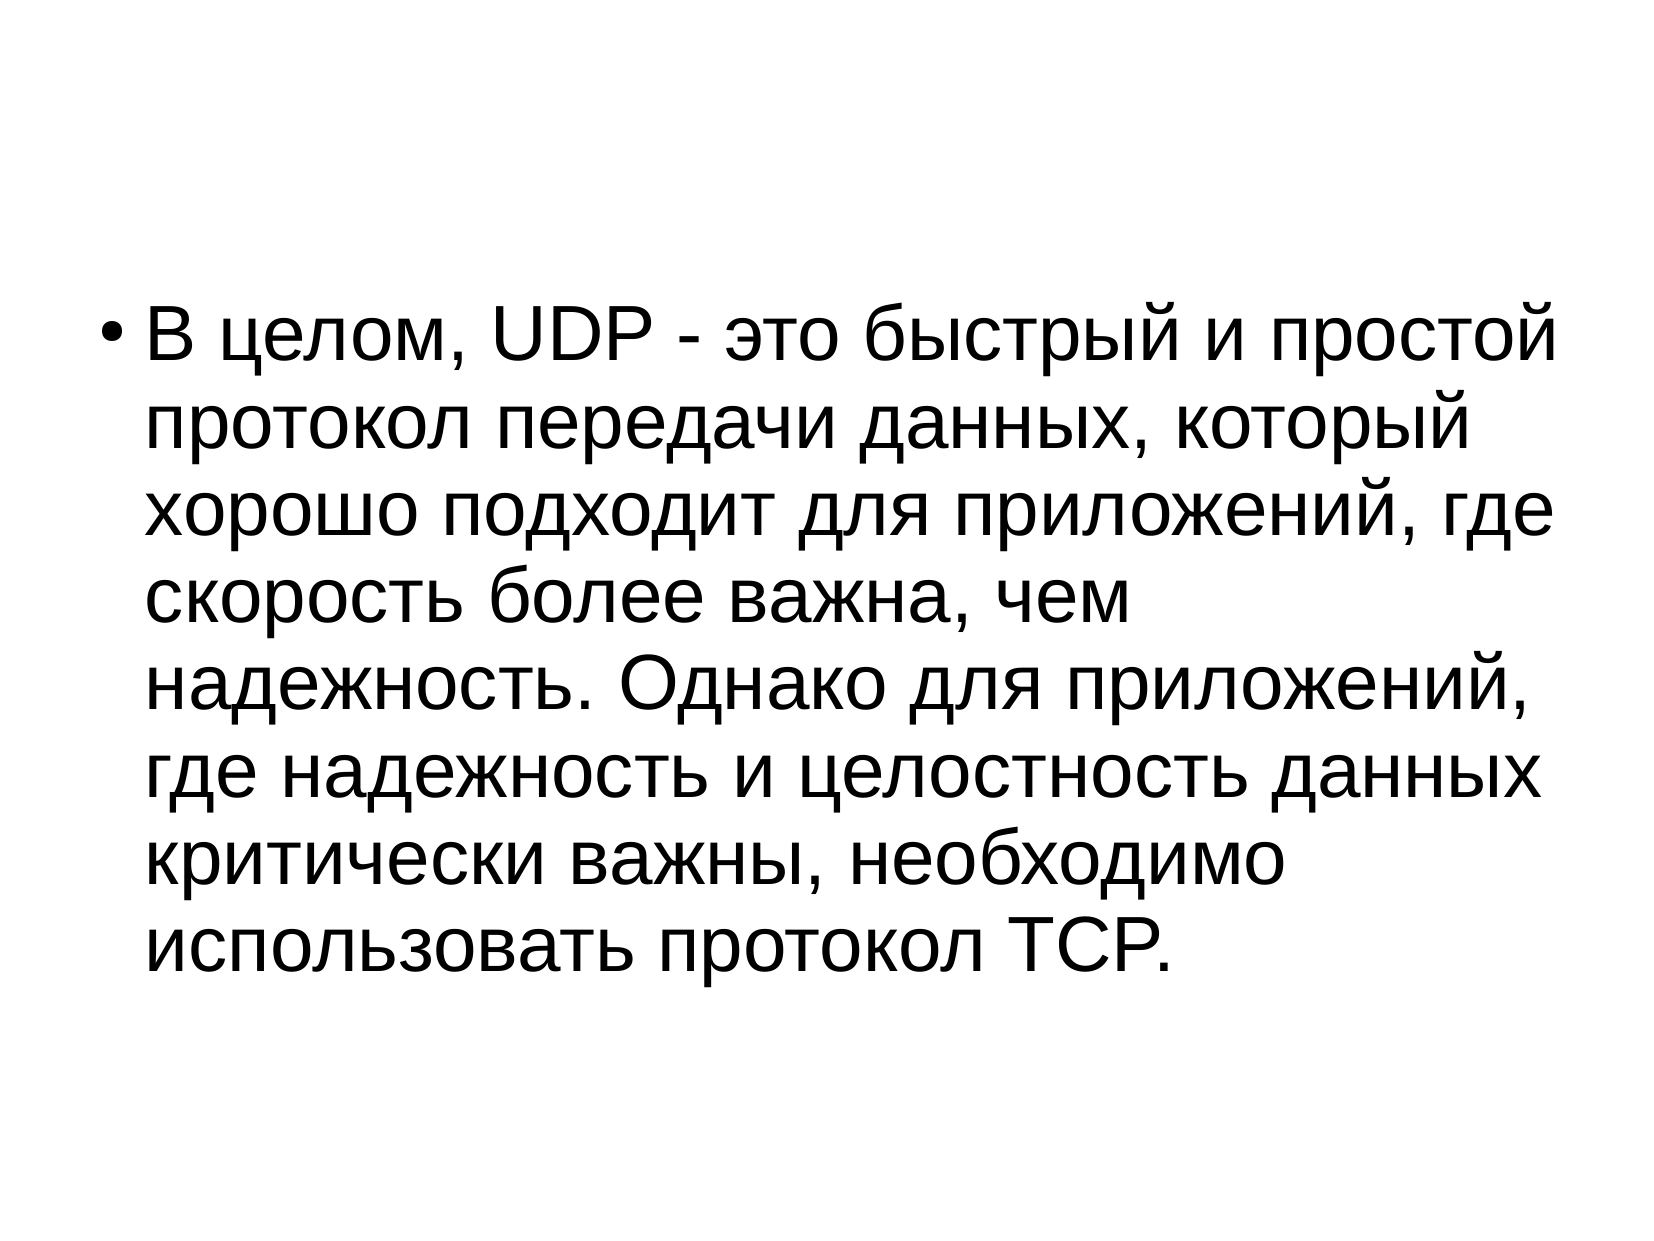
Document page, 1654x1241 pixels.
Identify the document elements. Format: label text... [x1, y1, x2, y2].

list В целом, UDP - это быстрый и простой протокол передачи данных, который хорошо подходит для приложений, где скорость более важна, чем надежность. Однако для приложений, где надежность и целостность данных критически важны, необходимо использовать протокол TCP. [82, 290, 1571, 1010]
